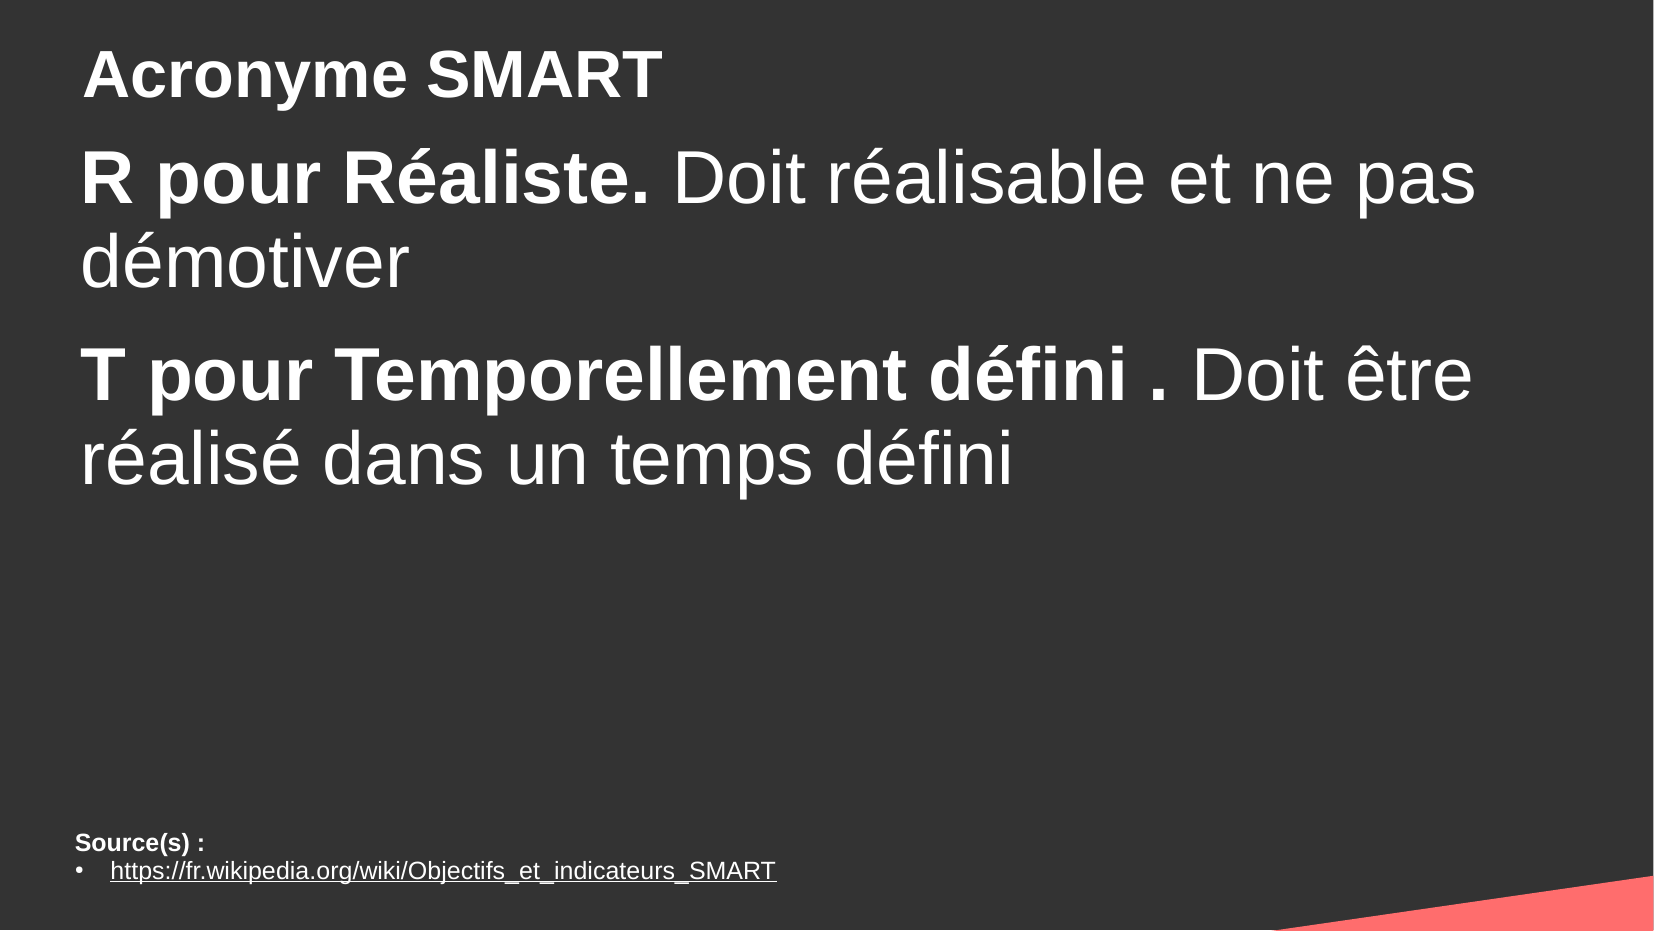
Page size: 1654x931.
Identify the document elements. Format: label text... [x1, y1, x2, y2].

text_box [1270, 875, 1654, 931]
text_box Source(s) : https://fr.wikipedia.org/wiki/Objectifs_et_indicateurs_SMART [60, 821, 1546, 921]
title Acronyme SMART [82, 37, 1571, 122]
list R pour Réaliste. Doit réalisable et ne pas démotiver T pour Temporellement défini . Doit être réalisé dans un temps défini [80, 135, 1620, 745]
